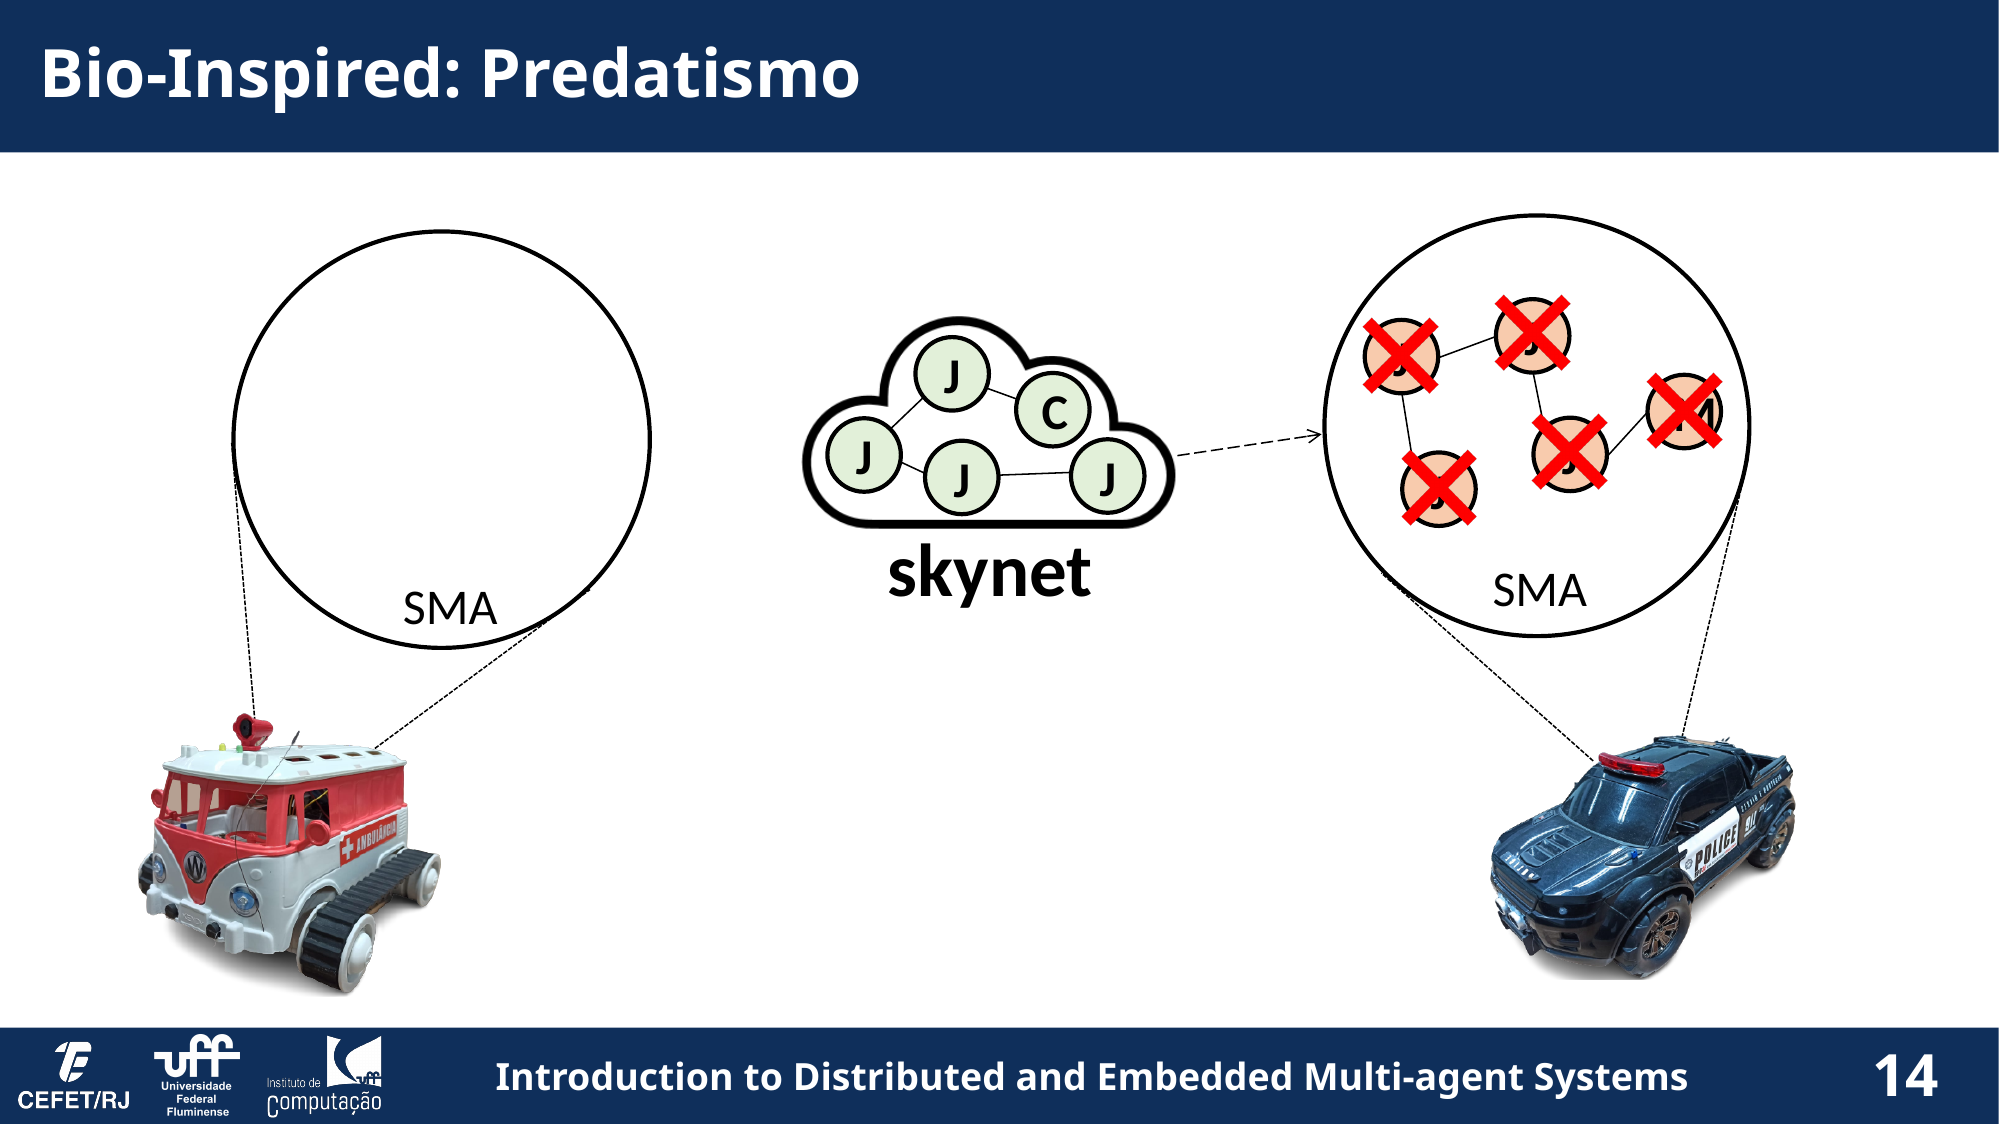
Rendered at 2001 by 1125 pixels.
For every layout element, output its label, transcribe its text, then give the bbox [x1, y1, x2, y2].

picture [1388, 436, 1490, 539]
picture [18, 1021, 129, 1125]
picture [265, 1033, 383, 1118]
text_box J [1070, 439, 1145, 513]
text_box J [925, 440, 999, 515]
picture [1485, 733, 1800, 980]
picture [777, 210, 1202, 635]
picture [1349, 304, 1452, 407]
text_box SMA [1477, 549, 1603, 625]
picture [132, 711, 446, 997]
text_box [233, 231, 650, 641]
picture [1481, 281, 1584, 384]
text_box SMA [388, 566, 513, 642]
text_box skynet [873, 513, 1108, 619]
picture [1518, 400, 1621, 503]
text_box J [827, 418, 901, 492]
text_box C [1016, 372, 1090, 447]
text_box [392, 642, 491, 648]
picture [153, 1033, 241, 1121]
text_box Bio-Inspired: Predatismo [25, 23, 1999, 119]
picture [1633, 359, 1736, 462]
text_box J [915, 337, 989, 411]
text_box [1324, 215, 1750, 637]
